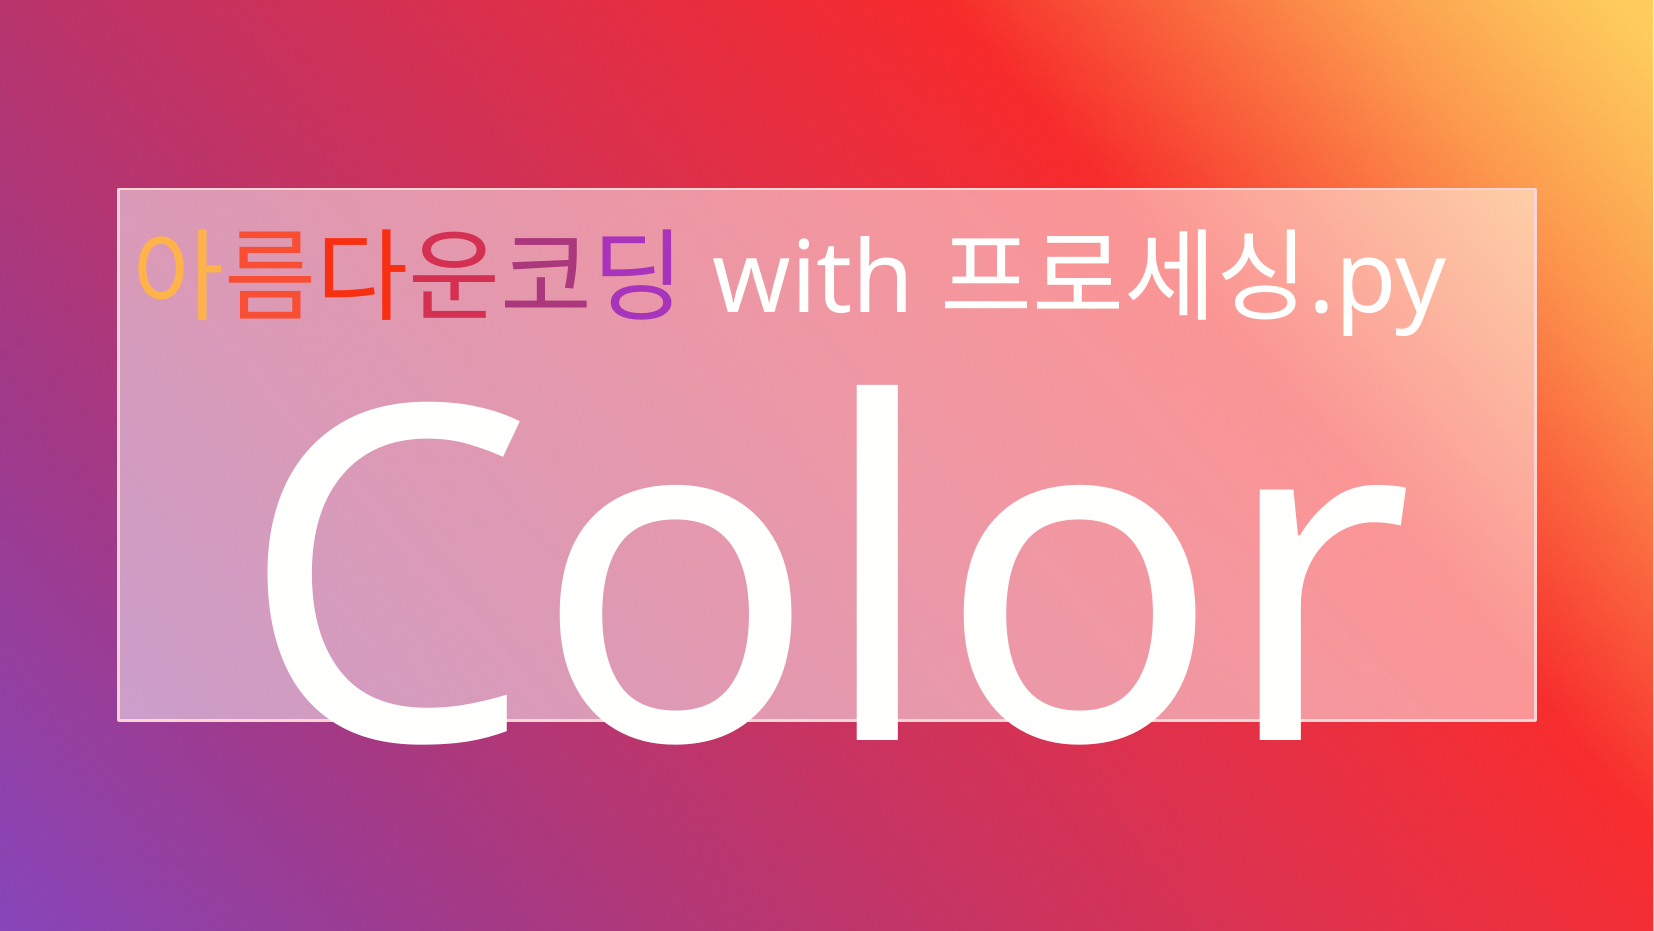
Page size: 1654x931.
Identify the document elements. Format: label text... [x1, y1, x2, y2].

picture [0, 0, 1654, 931]
text_box Colors [118, 233, 1536, 786]
text_box 아름다운코딩 with 프로세싱.py [118, 188, 1536, 233]
